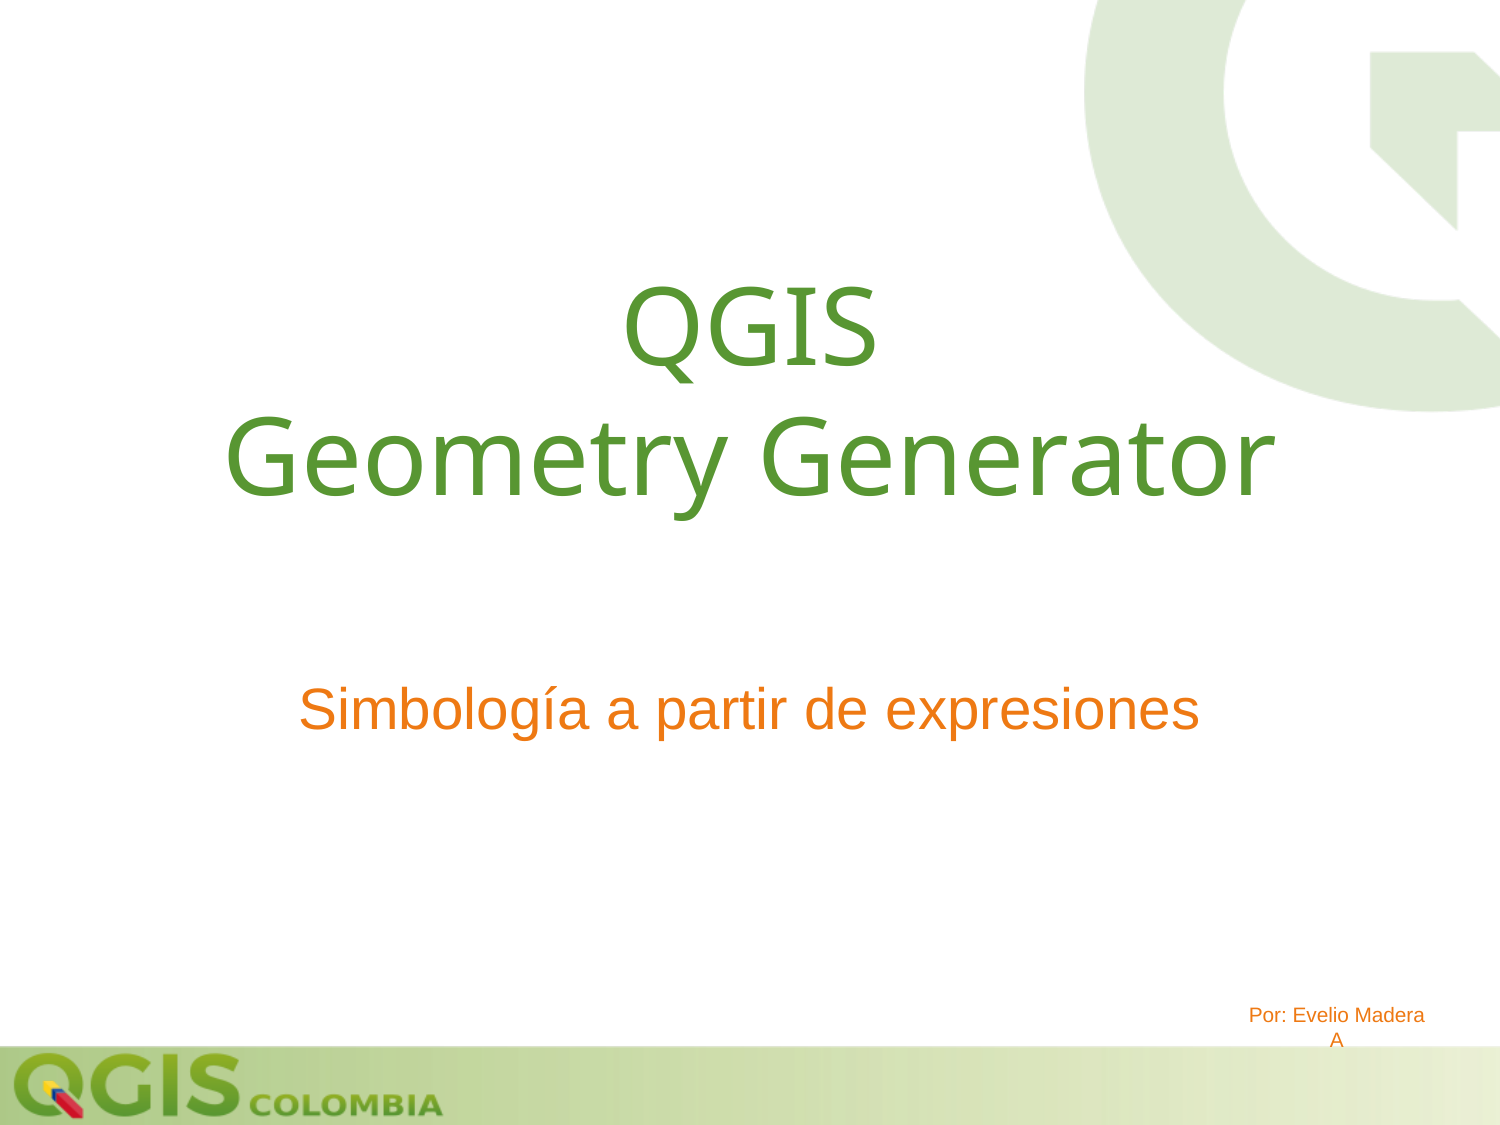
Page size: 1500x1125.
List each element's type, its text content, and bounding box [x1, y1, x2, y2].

subtitle Simbología a partir de expresiones [51, 619, 1449, 794]
text_box Por: Evelio Madera A [1225, 1007, 1449, 1046]
picture [0, 0, 1500, 1125]
title QGIS Geometry Generator [51, 162, 1449, 612]
